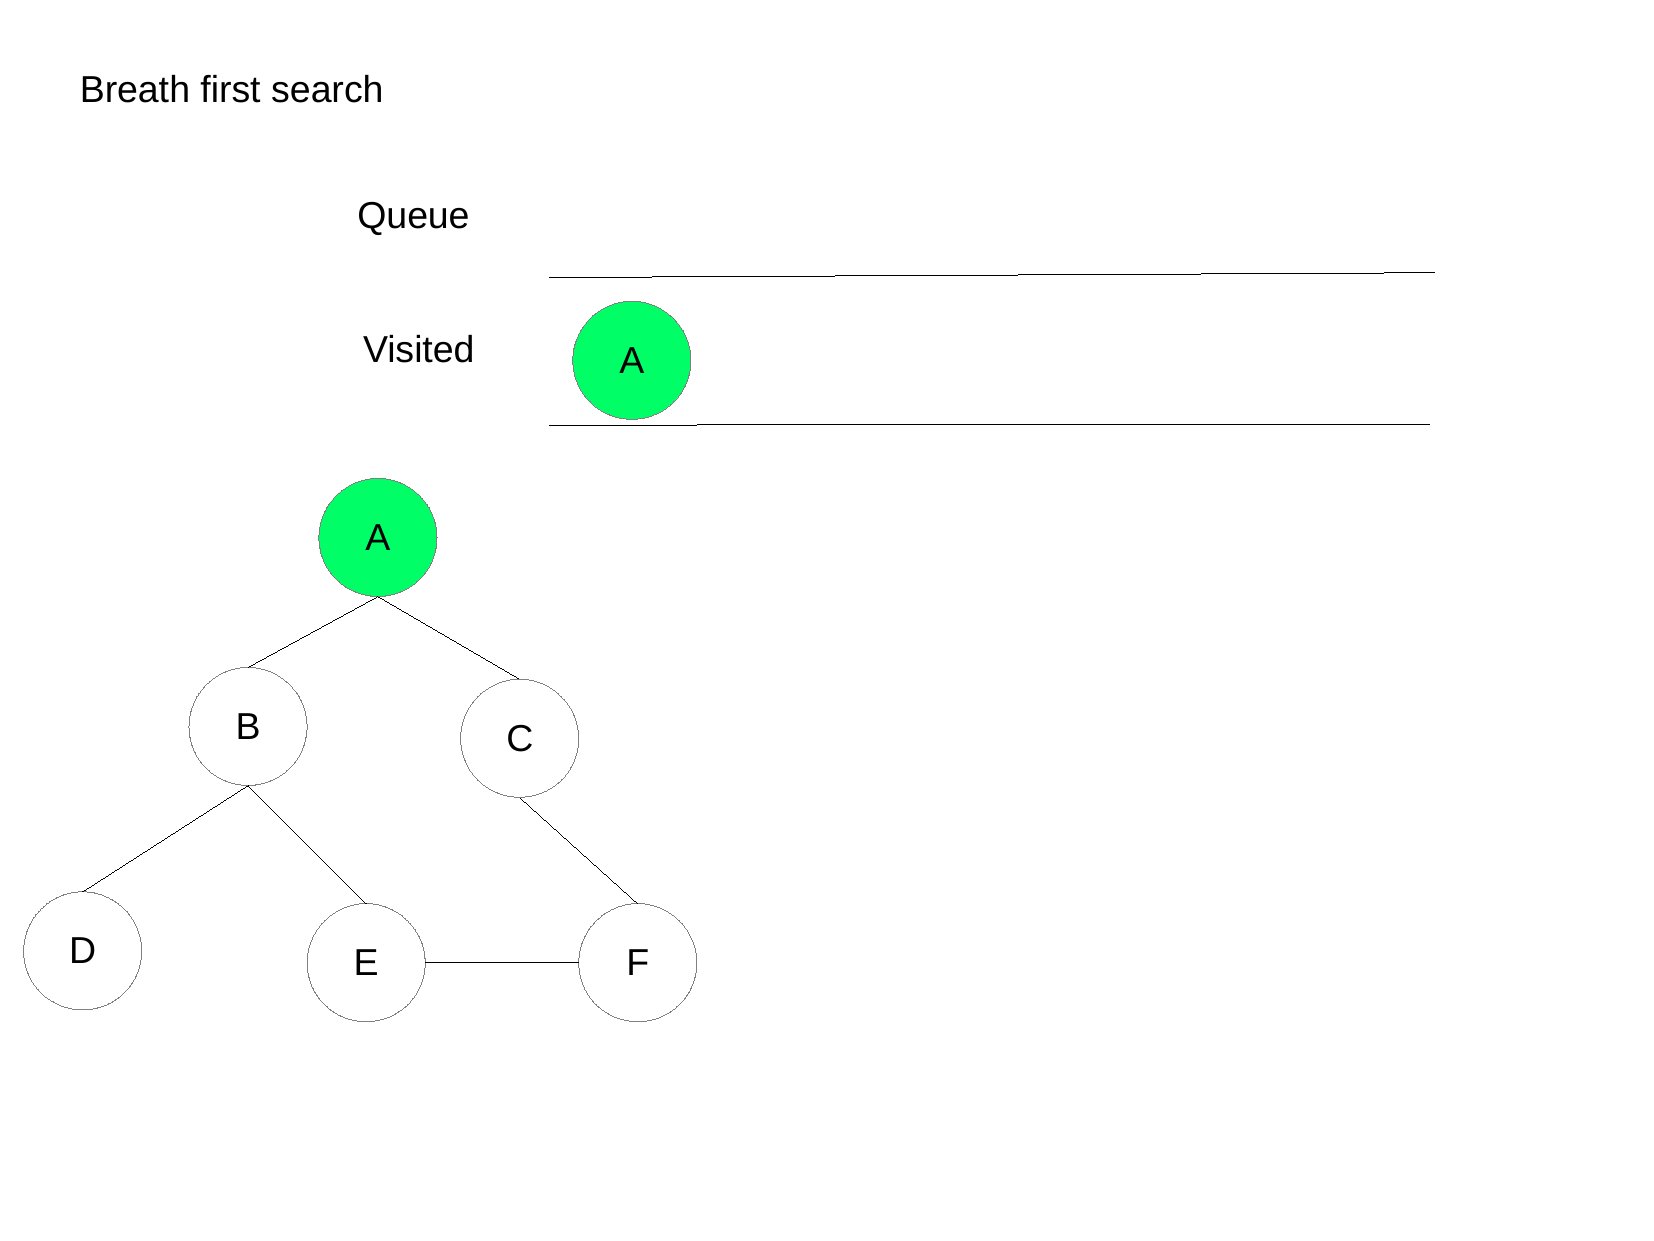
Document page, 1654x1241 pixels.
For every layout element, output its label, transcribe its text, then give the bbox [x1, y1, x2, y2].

text_box D [23, 891, 142, 1010]
text_box Queue [342, 186, 508, 249]
text_box Visited [348, 321, 585, 378]
text_box E [307, 903, 426, 1022]
text_box C [460, 679, 579, 798]
text_box Breath first search [59, 54, 851, 166]
text_box B [188, 667, 308, 786]
text_box F [578, 903, 697, 1022]
text_box A [572, 301, 691, 420]
text_box A [318, 478, 438, 597]
